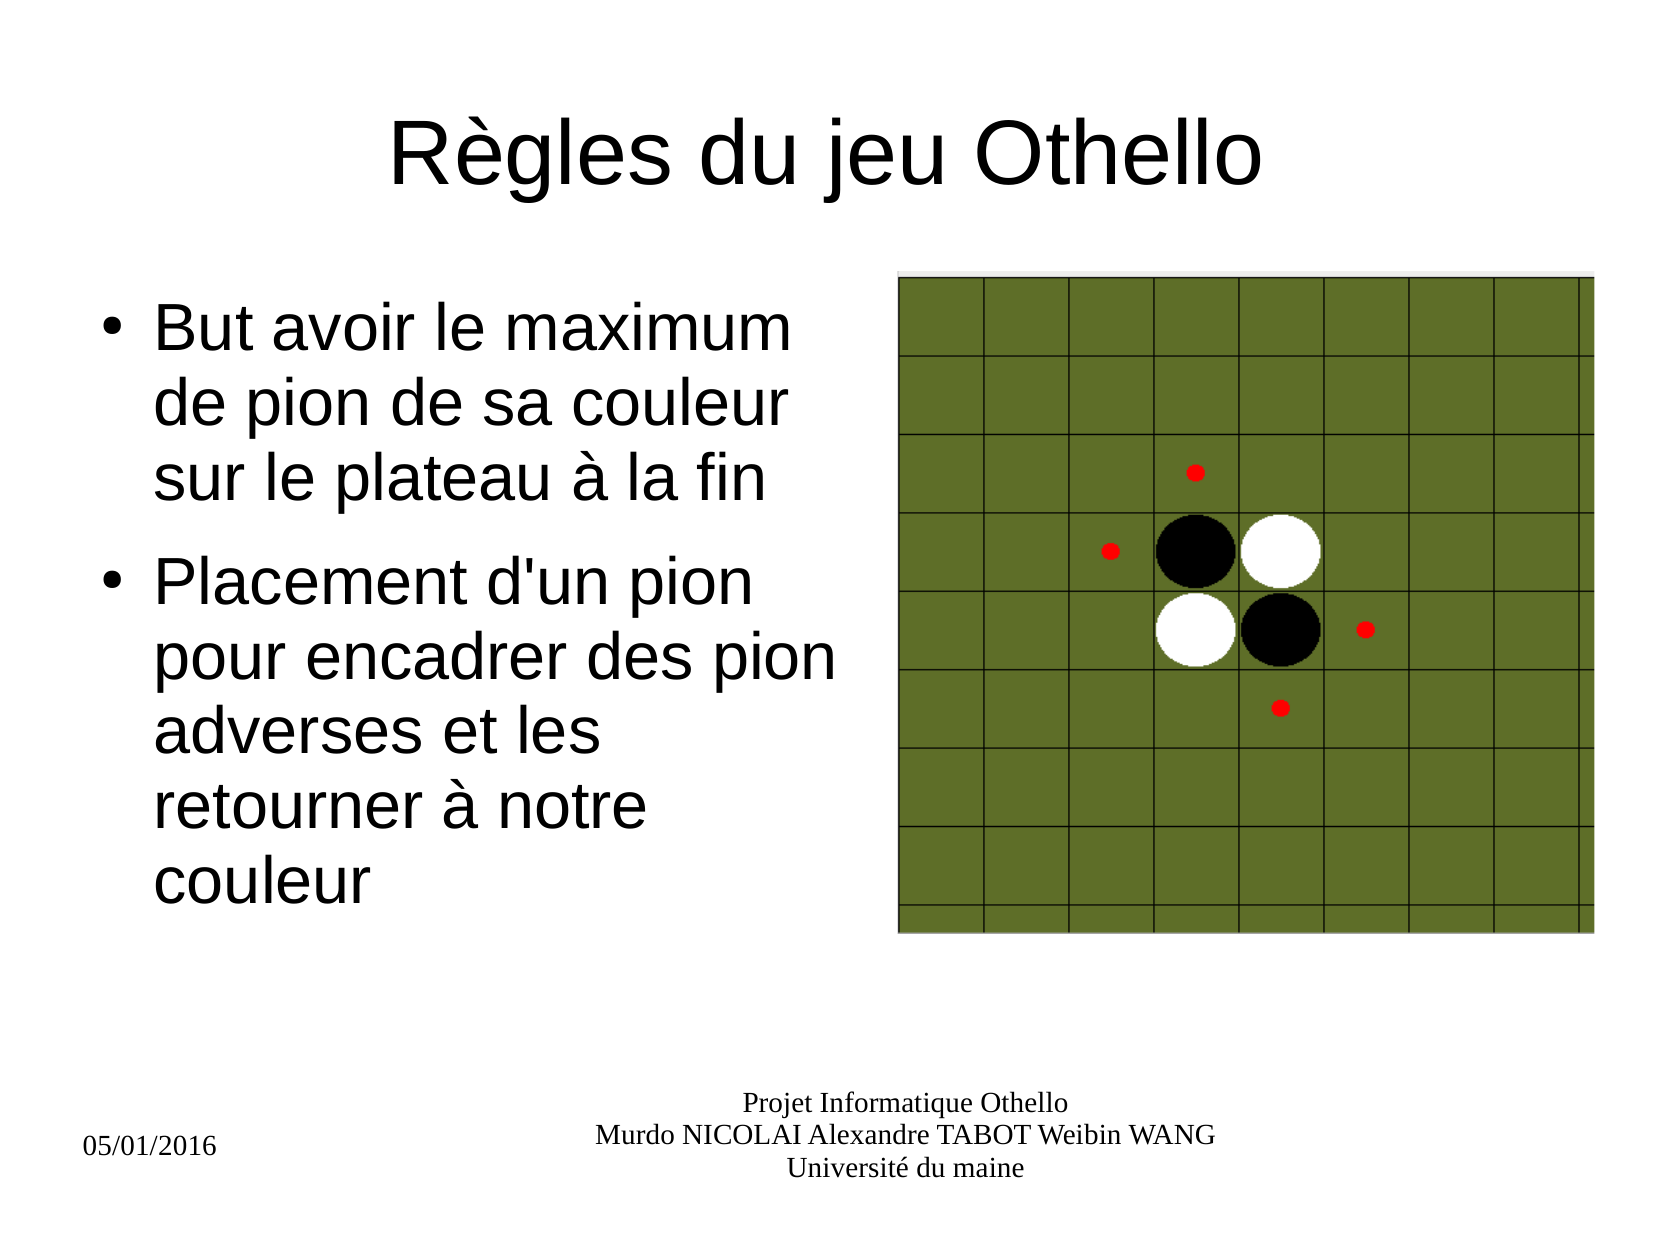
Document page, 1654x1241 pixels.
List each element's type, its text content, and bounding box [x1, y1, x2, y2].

picture [897, 271, 1595, 934]
list But avoir le maximum de pion de sa couleur sur le plateau à la fin Placement d'un pion pour encadrer des pion adverses et les retourner à notre couleur [82, 290, 863, 1010]
title Règles du jeu Othello [82, 49, 1571, 257]
